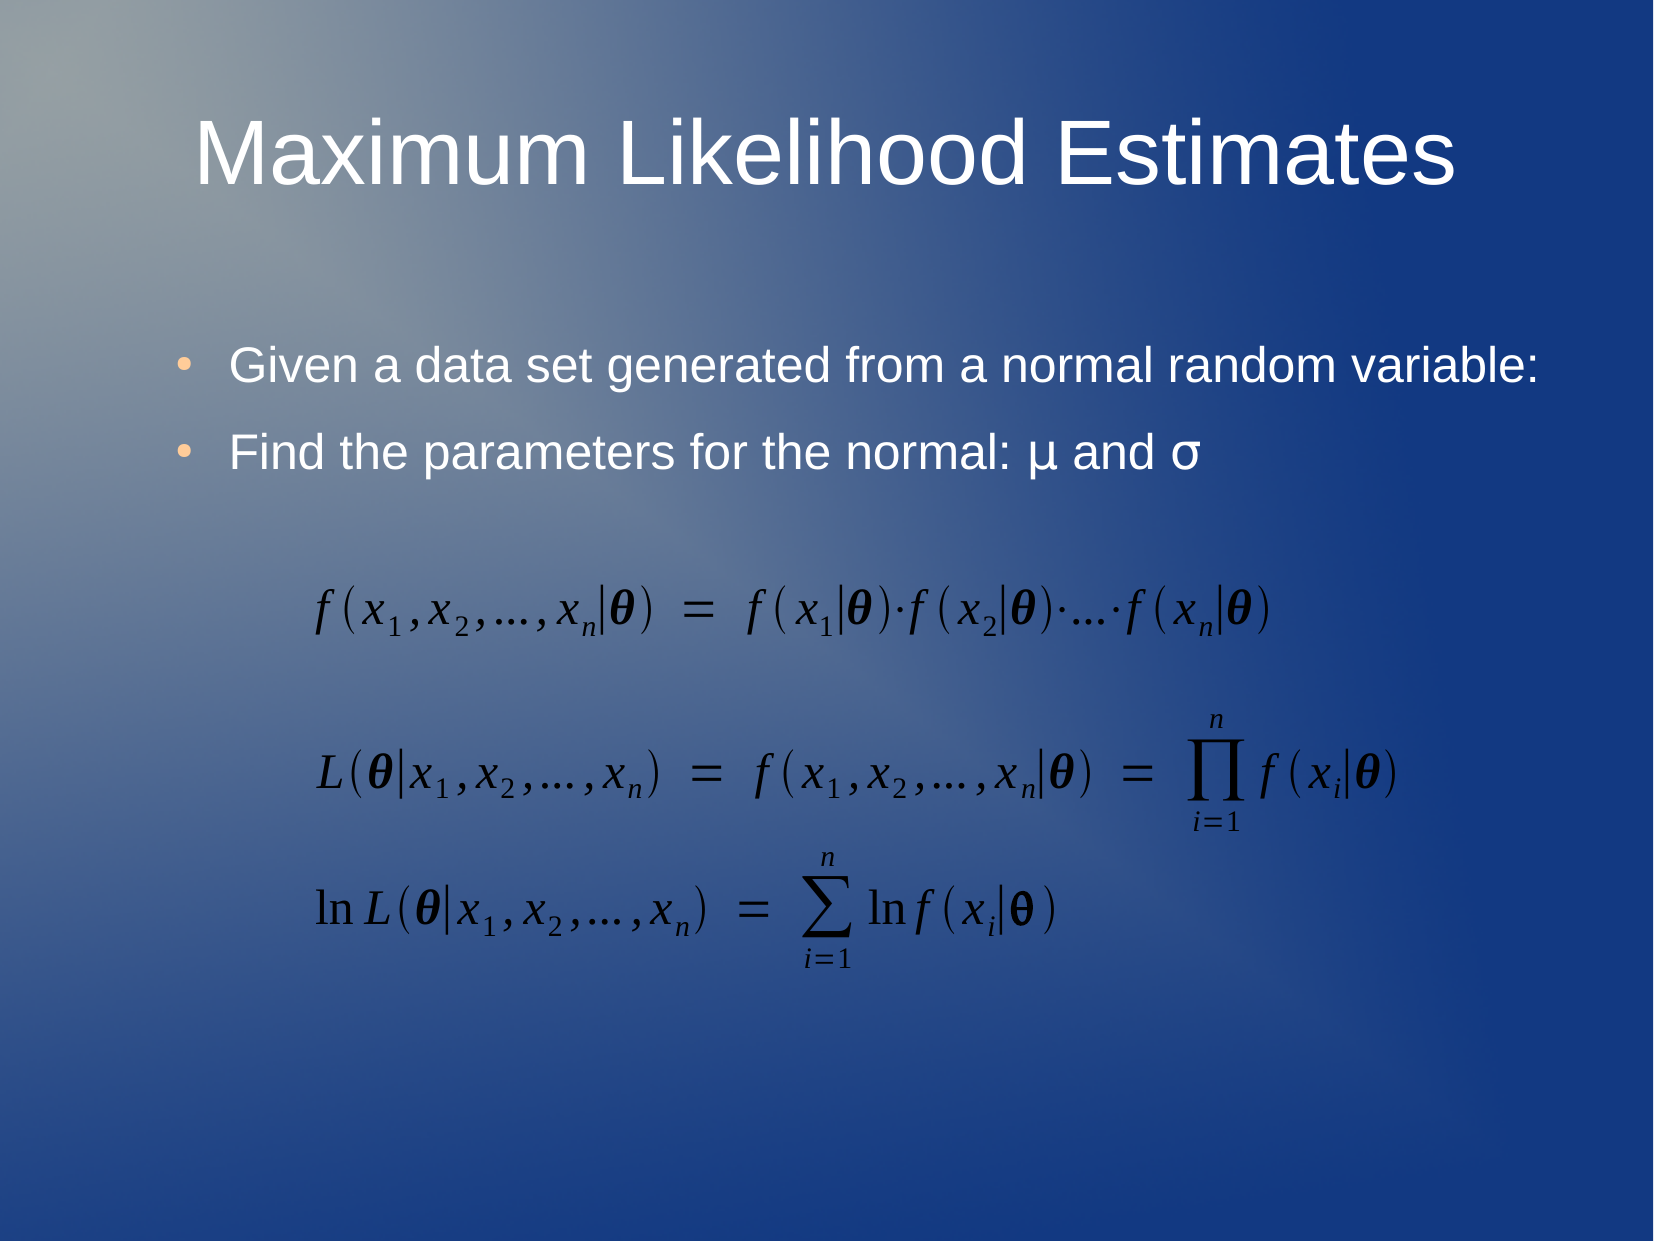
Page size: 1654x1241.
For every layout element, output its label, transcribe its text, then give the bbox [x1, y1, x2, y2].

picture [0, 0, 1654, 1241]
chart [300, 580, 1406, 976]
title Maximum Likelihood Estimates [82, 49, 1571, 257]
list Given a data set generated from a normal random variable: Find the parameters for the normal: μ and σ [157, 337, 1576, 545]
